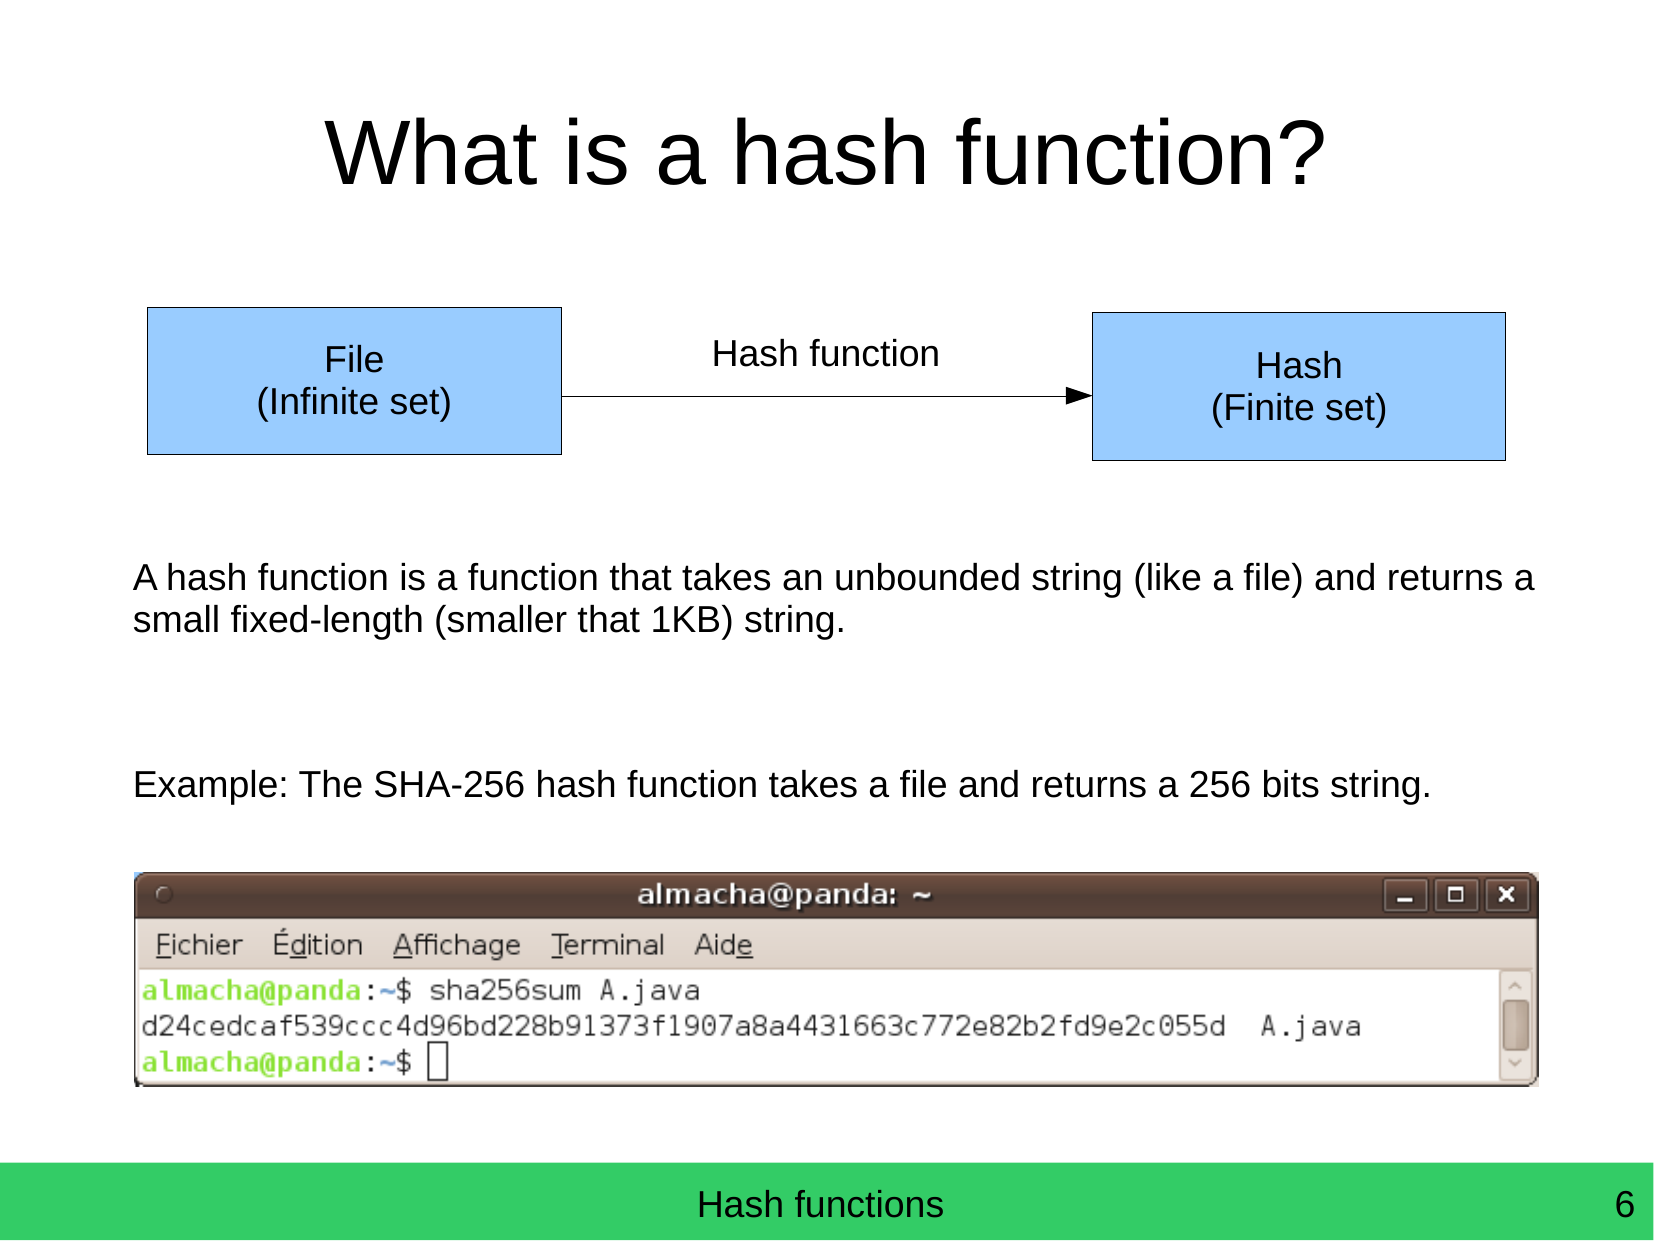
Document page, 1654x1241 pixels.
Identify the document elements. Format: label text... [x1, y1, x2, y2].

title What is a hash function? [82, 56, 1571, 250]
text_box A hash function is a function that takes an unbounded string (like a file) and returns a small fixed-length (smaller that 1KB) string. [118, 549, 1565, 649]
picture [134, 872, 1539, 1087]
text_box File (Infinite set) [147, 307, 562, 455]
text_box Example: The SHA-256 hash function takes a file and returns a 256 bits string. [118, 755, 1452, 813]
text_box Hash (Finite set) [1092, 312, 1506, 461]
text_box Hash function [696, 324, 956, 382]
